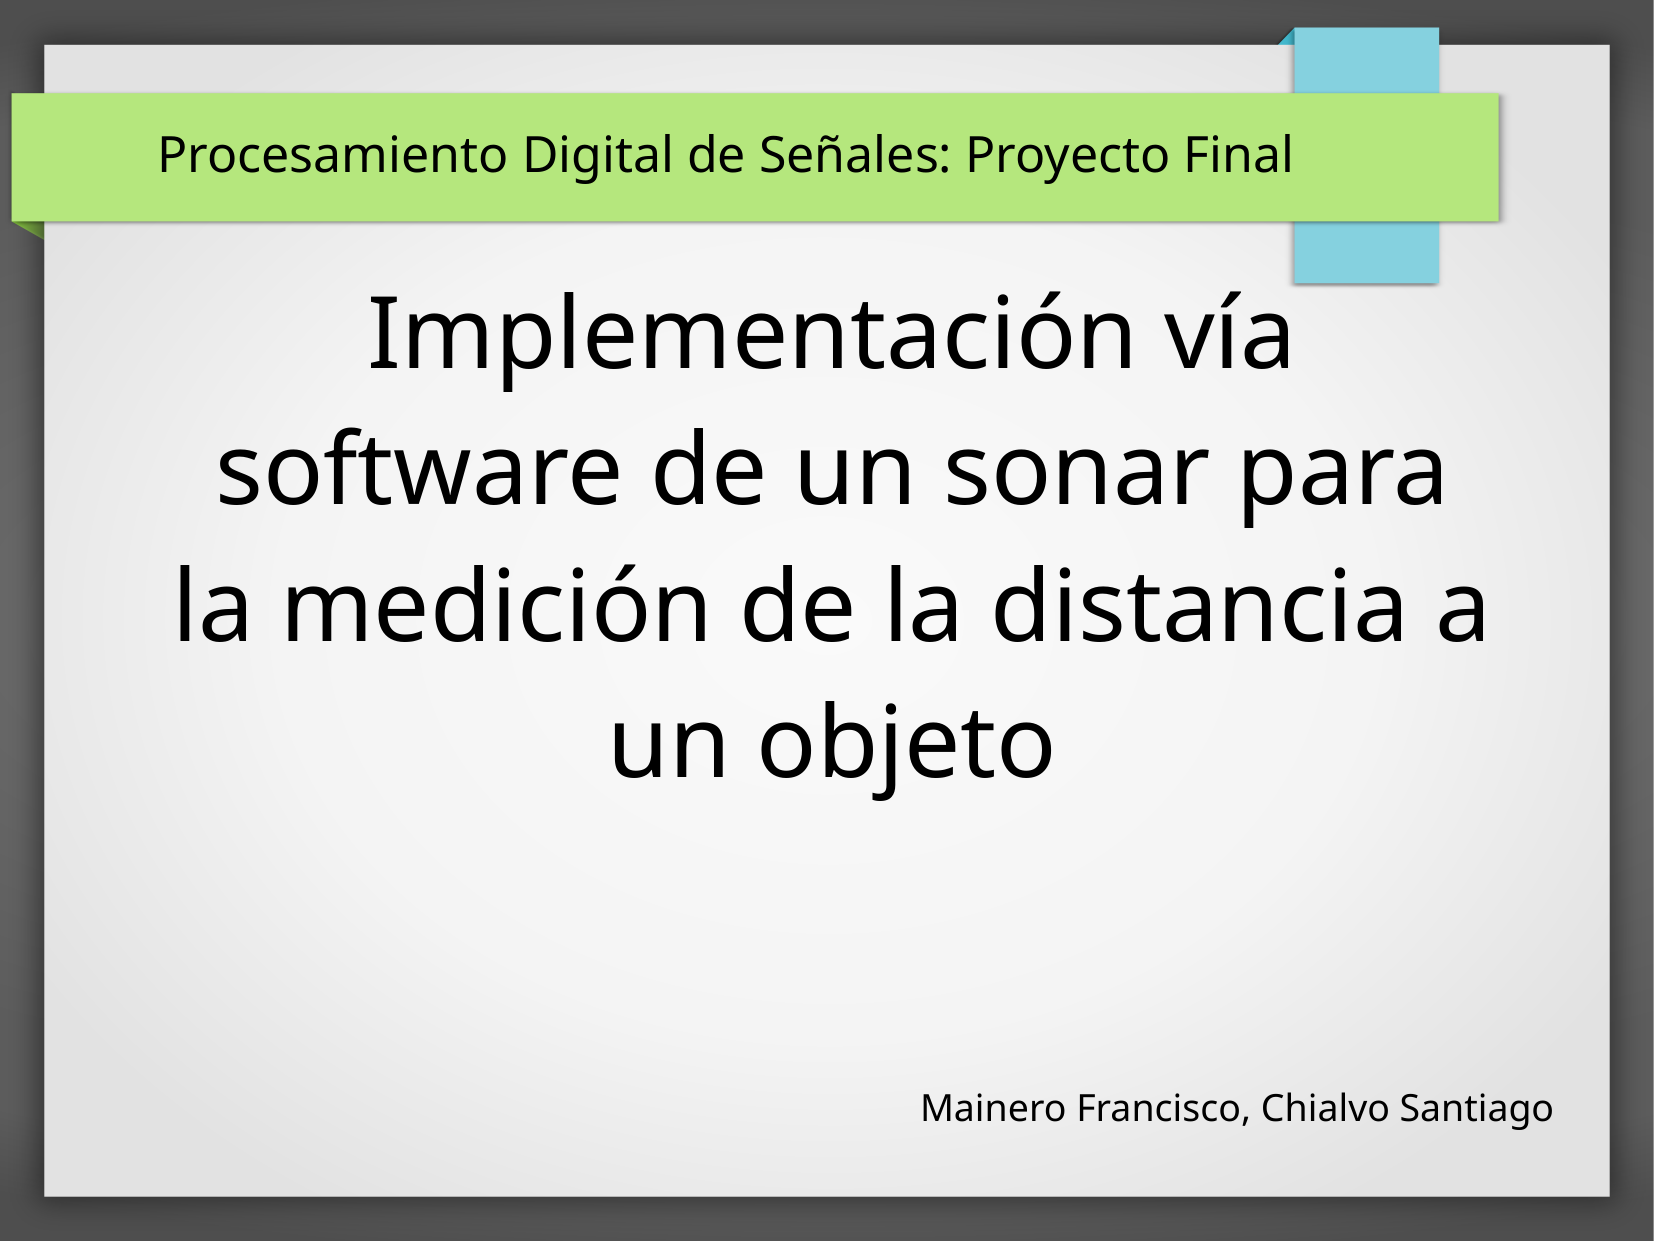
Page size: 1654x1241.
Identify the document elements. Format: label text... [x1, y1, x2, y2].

picture [0, 0, 1654, 1241]
text_box Procesamiento Digital de Señales: Proyecto Final [94, 118, 1359, 189]
title Implementación vía software de un sonar para la medición de la distancia a un objeto [165, 346, 1501, 994]
text_box Mainero Francisco, Chialvo Santiago [897, 1086, 1578, 1128]
